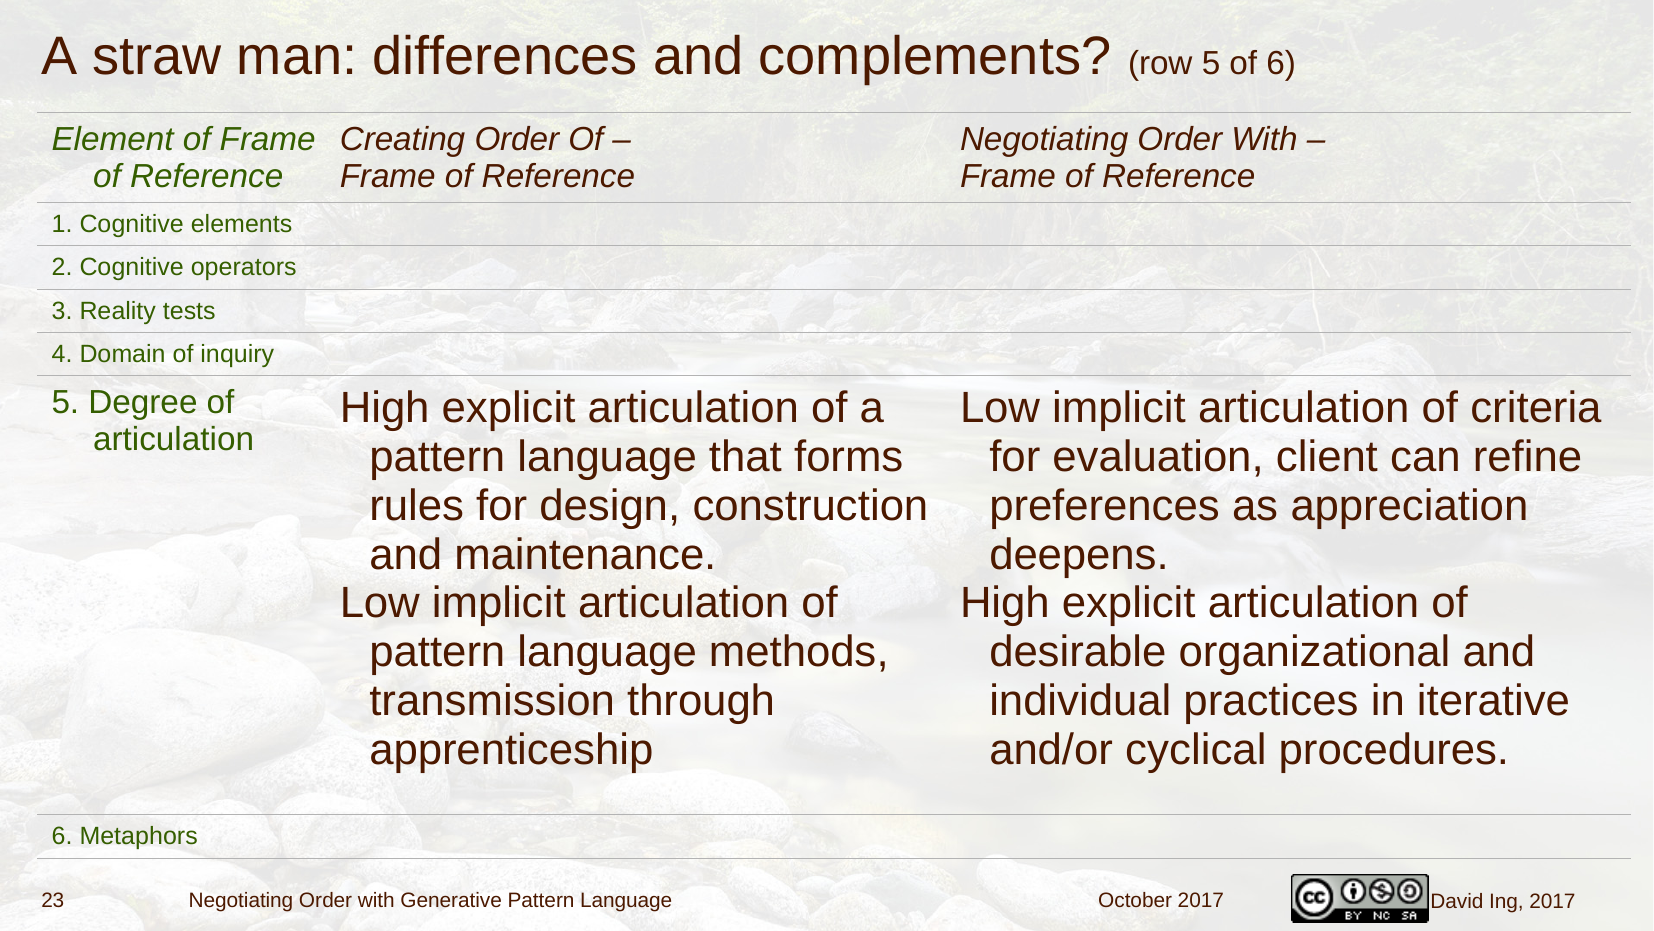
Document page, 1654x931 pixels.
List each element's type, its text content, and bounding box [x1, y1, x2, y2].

table_cell 5. Degree of articulation [37, 376, 334, 814]
text_box [1003, 583, 1033, 654]
table_cell [334, 290, 945, 332]
table_cell [334, 203, 945, 245]
table_cell [334, 246, 945, 289]
table_header Negotiating Order With – Frame of Reference [945, 113, 1631, 202]
table_cell [334, 815, 945, 858]
title A straw man: differences and complements? (row 5 of 6) [41, 30, 1613, 112]
table_cell 4. Domain of inquiry [37, 333, 334, 375]
table_cell [945, 290, 1631, 332]
table_header Creating Order Of – Frame of Reference [334, 113, 945, 202]
table_cell 1. Cognitive elements [37, 203, 334, 245]
table_cell 6. Metaphors [37, 815, 334, 858]
picture [0, 0, 1654, 931]
table_cell [945, 203, 1631, 245]
table_cell High explicit articulation of a pattern language that forms rules for design, construction and maintenance. Low implicit articulation of pattern language methods, transmission through apprenticeship [334, 376, 945, 814]
table_cell [945, 815, 1631, 858]
table_cell 3. Reality tests [37, 290, 334, 332]
table_cell [945, 246, 1631, 289]
table_header Element of Frame of Reference [37, 113, 334, 202]
table_cell [334, 333, 945, 375]
table_cell Low implicit articulation of criteria for evaluation, client can refine preferences as appreciation deepens. High explicit articulation of desirable organizational and individual practices in iterative and/or cyclical procedures. [945, 376, 1631, 814]
table_cell 2. Cognitive operators [37, 246, 334, 289]
table_cell [945, 333, 1631, 375]
